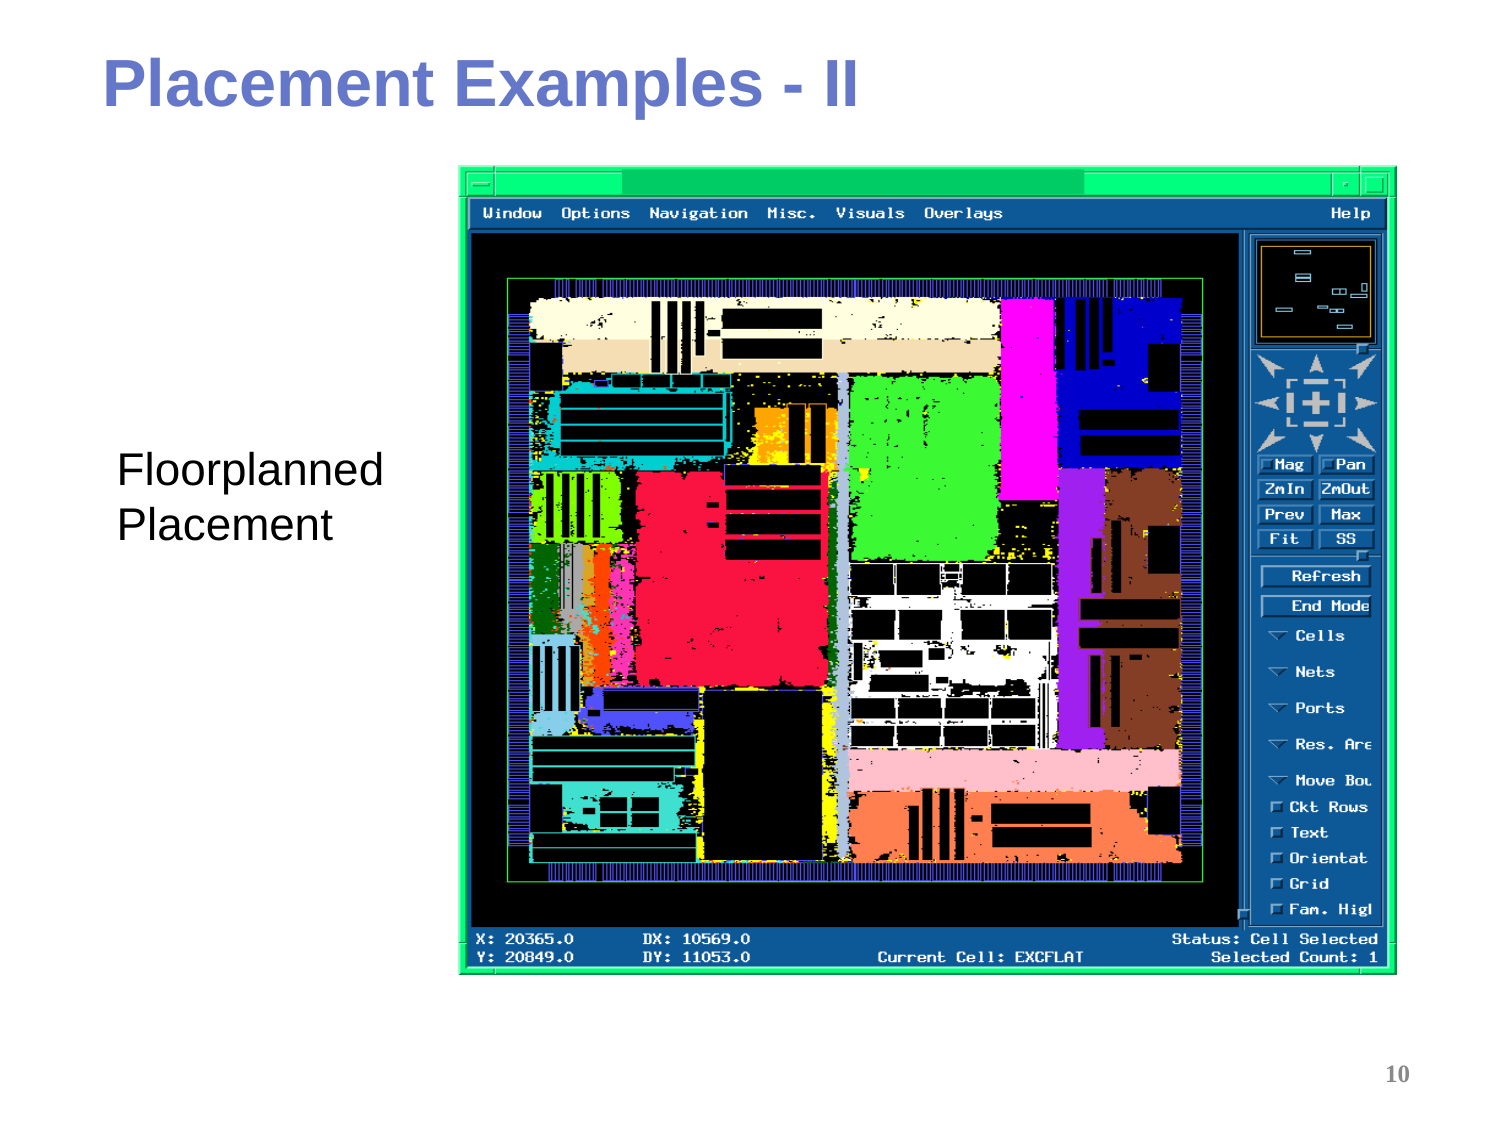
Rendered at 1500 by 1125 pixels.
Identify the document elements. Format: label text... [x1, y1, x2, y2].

text_box [621, 169, 1085, 195]
text_box <number> [1074, 1042, 1426, 1103]
text_box Placement Examples - II [87, 34, 1413, 125]
text_box Floorplanned Placement [116, 440, 385, 551]
picture [458, 165, 1397, 976]
